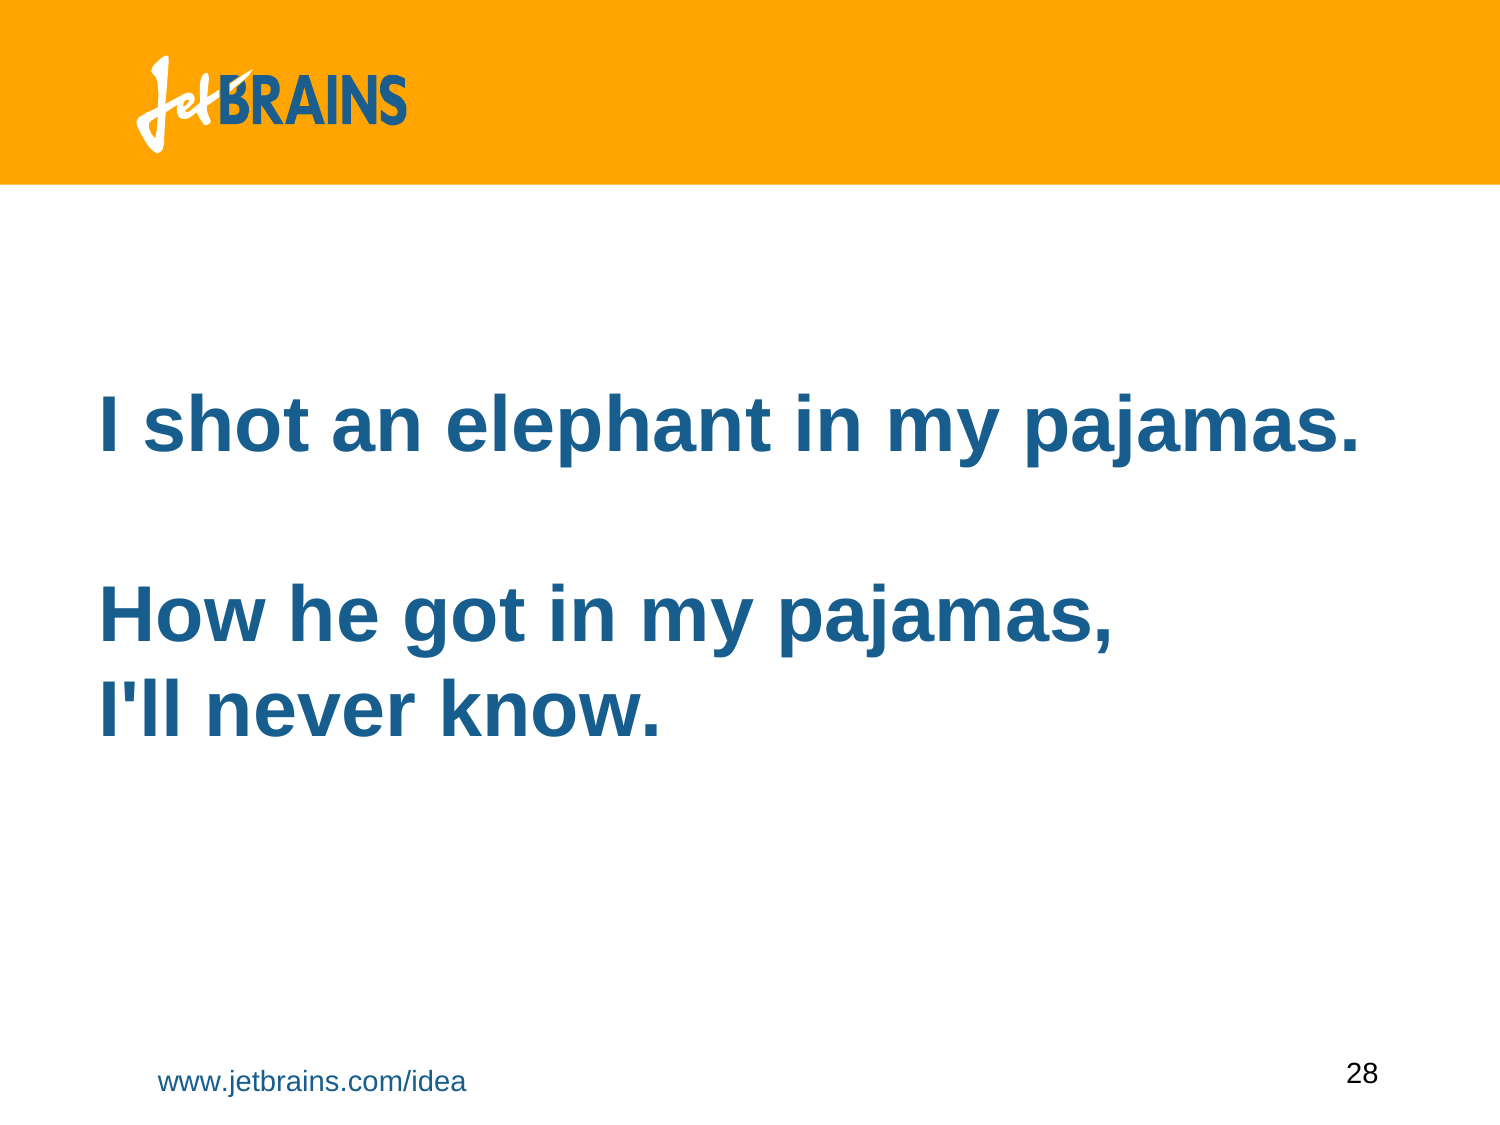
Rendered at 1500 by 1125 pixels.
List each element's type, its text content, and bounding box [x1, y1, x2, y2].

title I shot an elephant in my pajamas. How he got in my pajamas, I'll never know. [83, 364, 1417, 761]
